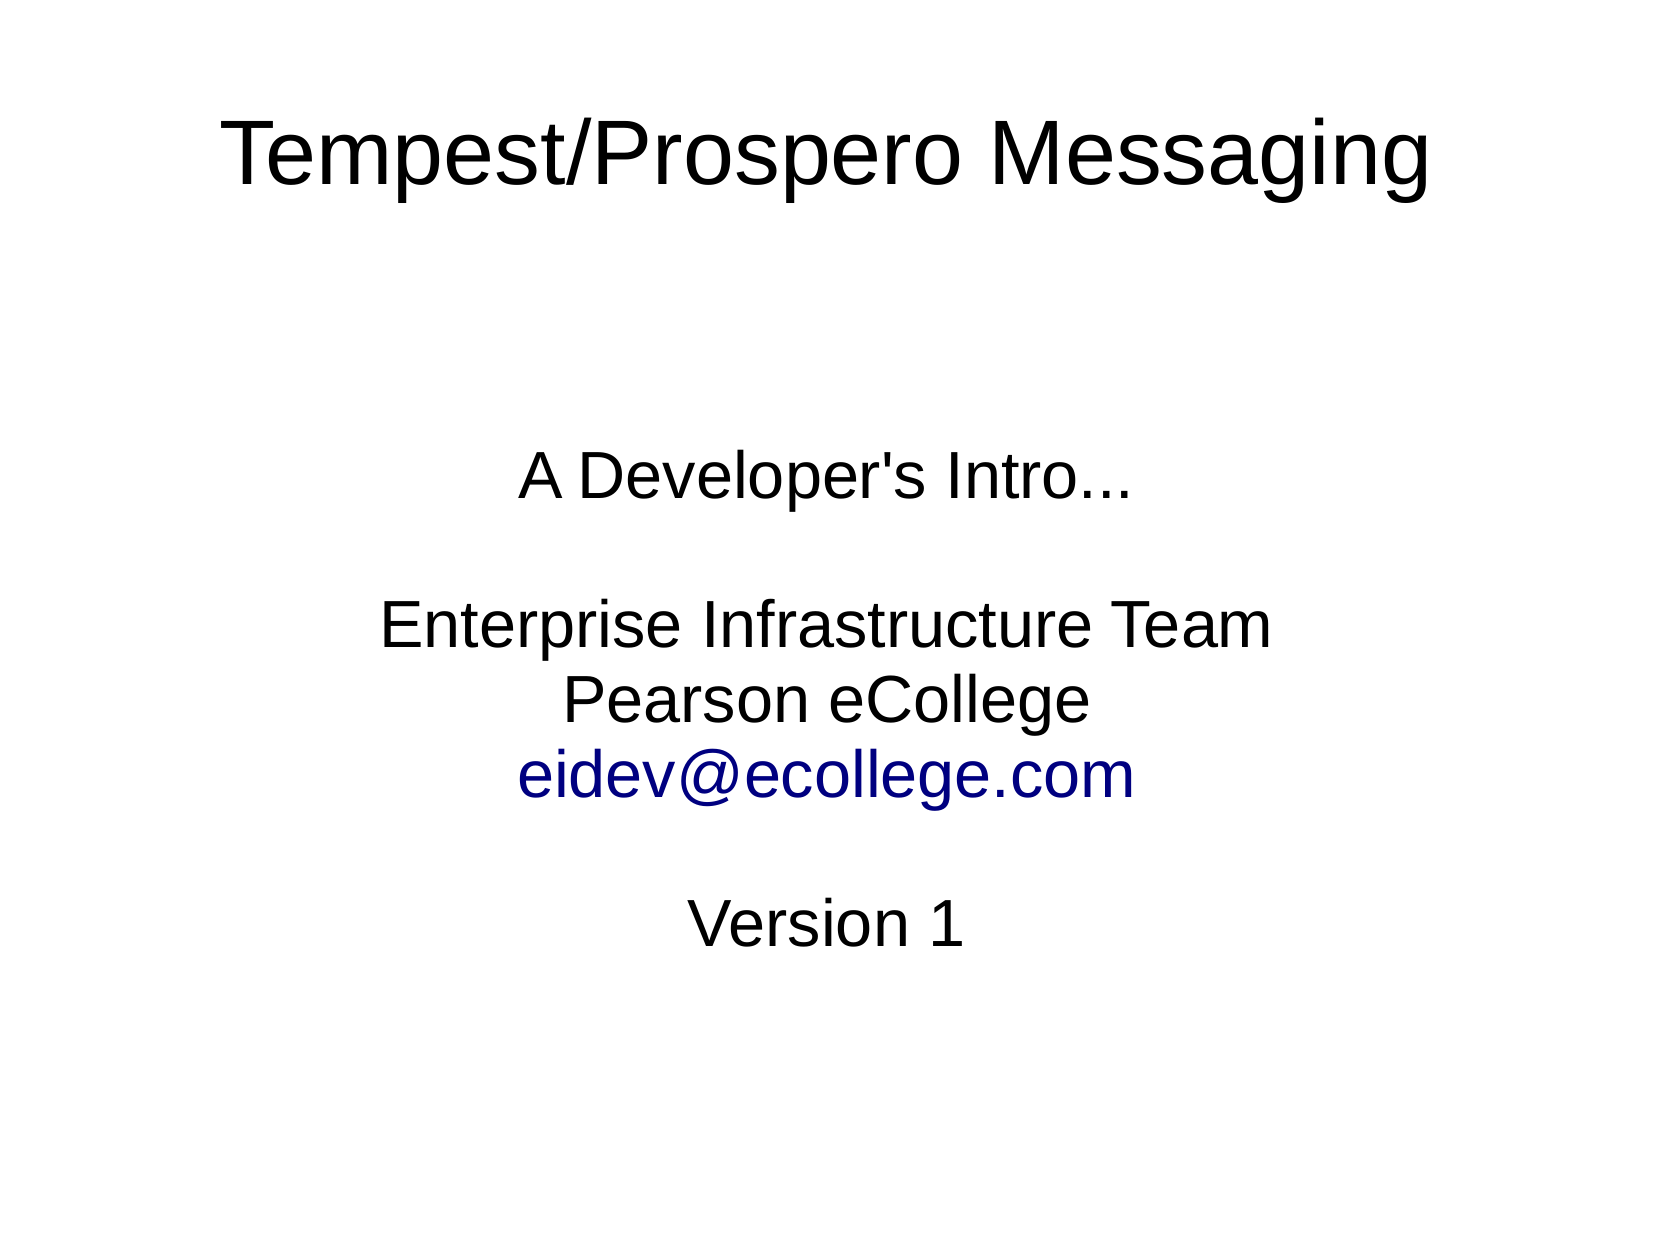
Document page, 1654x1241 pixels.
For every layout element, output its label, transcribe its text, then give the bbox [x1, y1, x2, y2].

subtitle A Developer's Intro... Enterprise Infrastructure Team Pearson eCollege eidev@ecollege.com Version 1 [82, 297, 1571, 1102]
title Tempest/Prospero Messaging [82, 56, 1571, 250]
